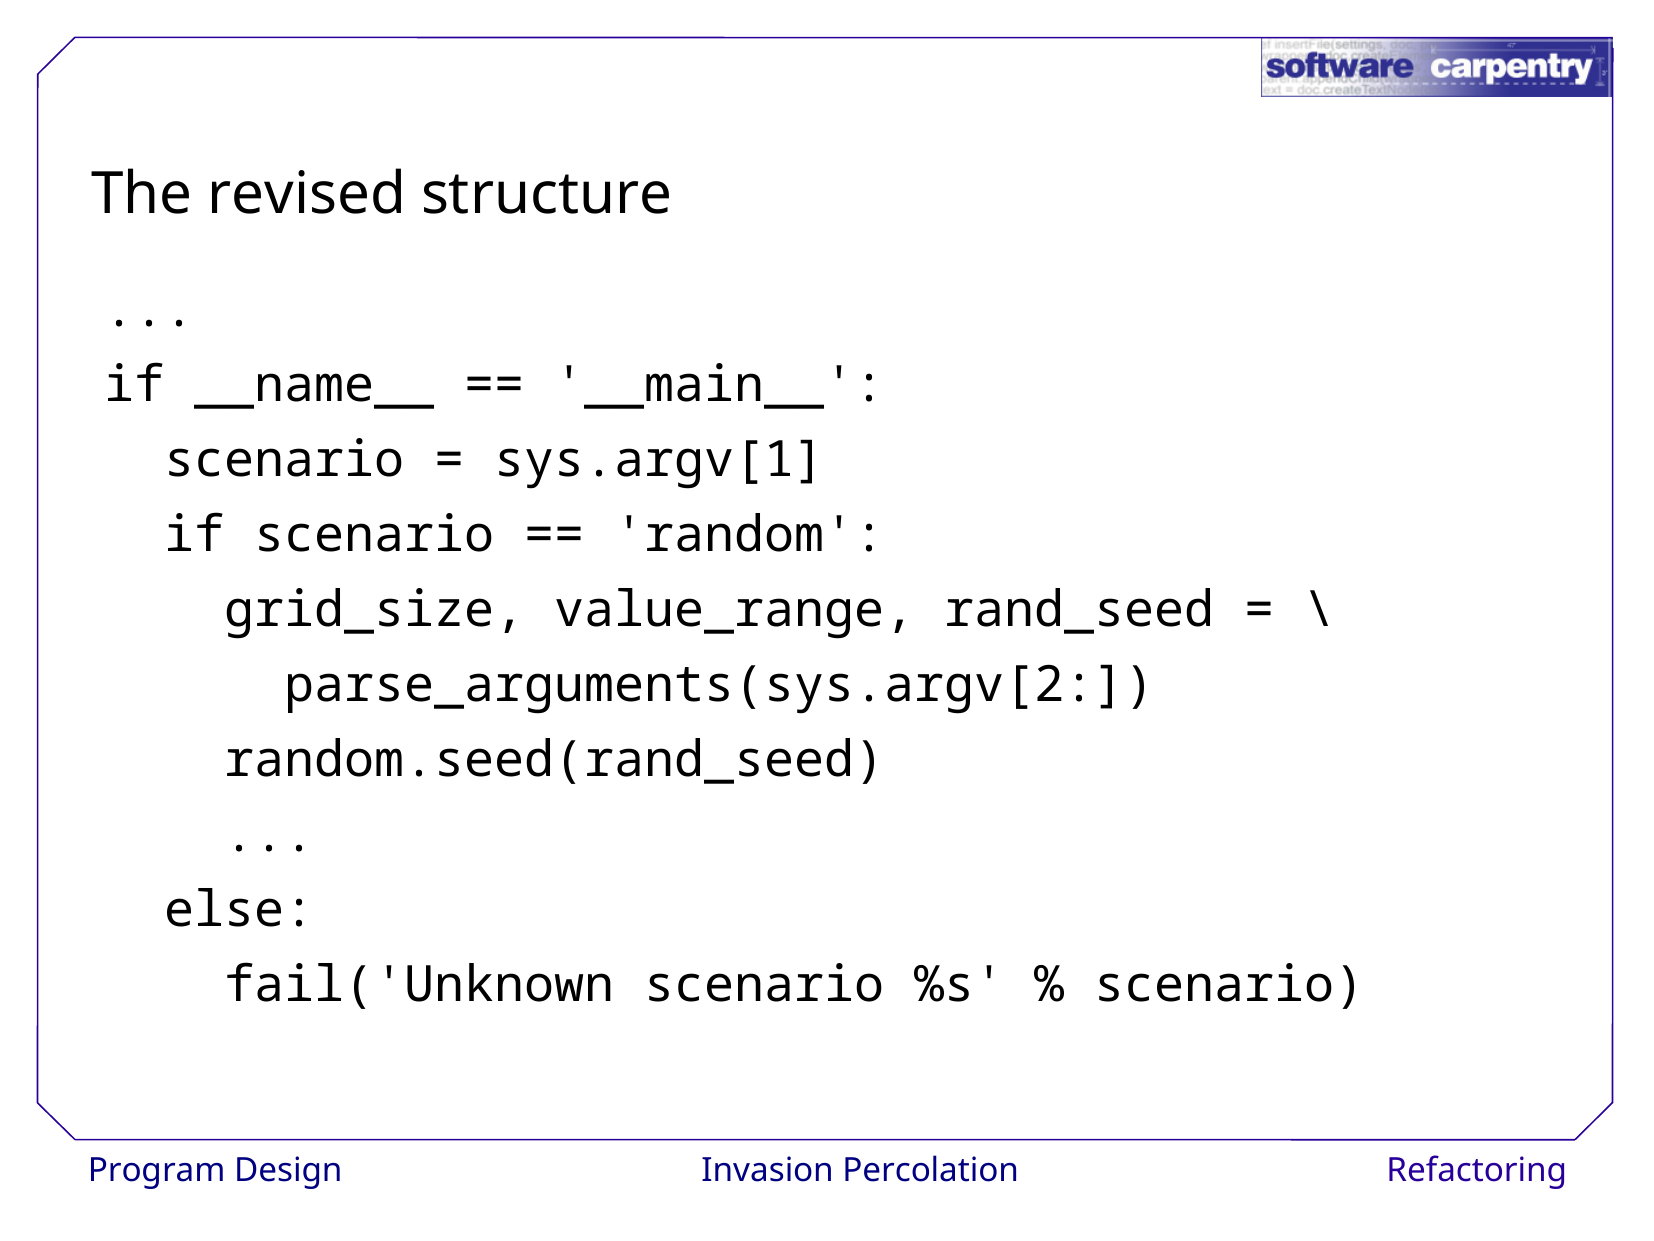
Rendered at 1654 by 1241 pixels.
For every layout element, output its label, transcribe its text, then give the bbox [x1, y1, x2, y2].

text_box The revised structure [76, 112, 837, 233]
text_box ... if __name__ == '__main__': scenario = sys.argv[1] if scenario == 'random': grid_size, value_range, rand_seed = \ parse_arguments(sys.argv[2:]) random.seed(rand_seed) ... else: fail('Unknown scenario %s' % scenario) [89, 253, 1508, 1020]
picture [1261, 39, 1613, 97]
